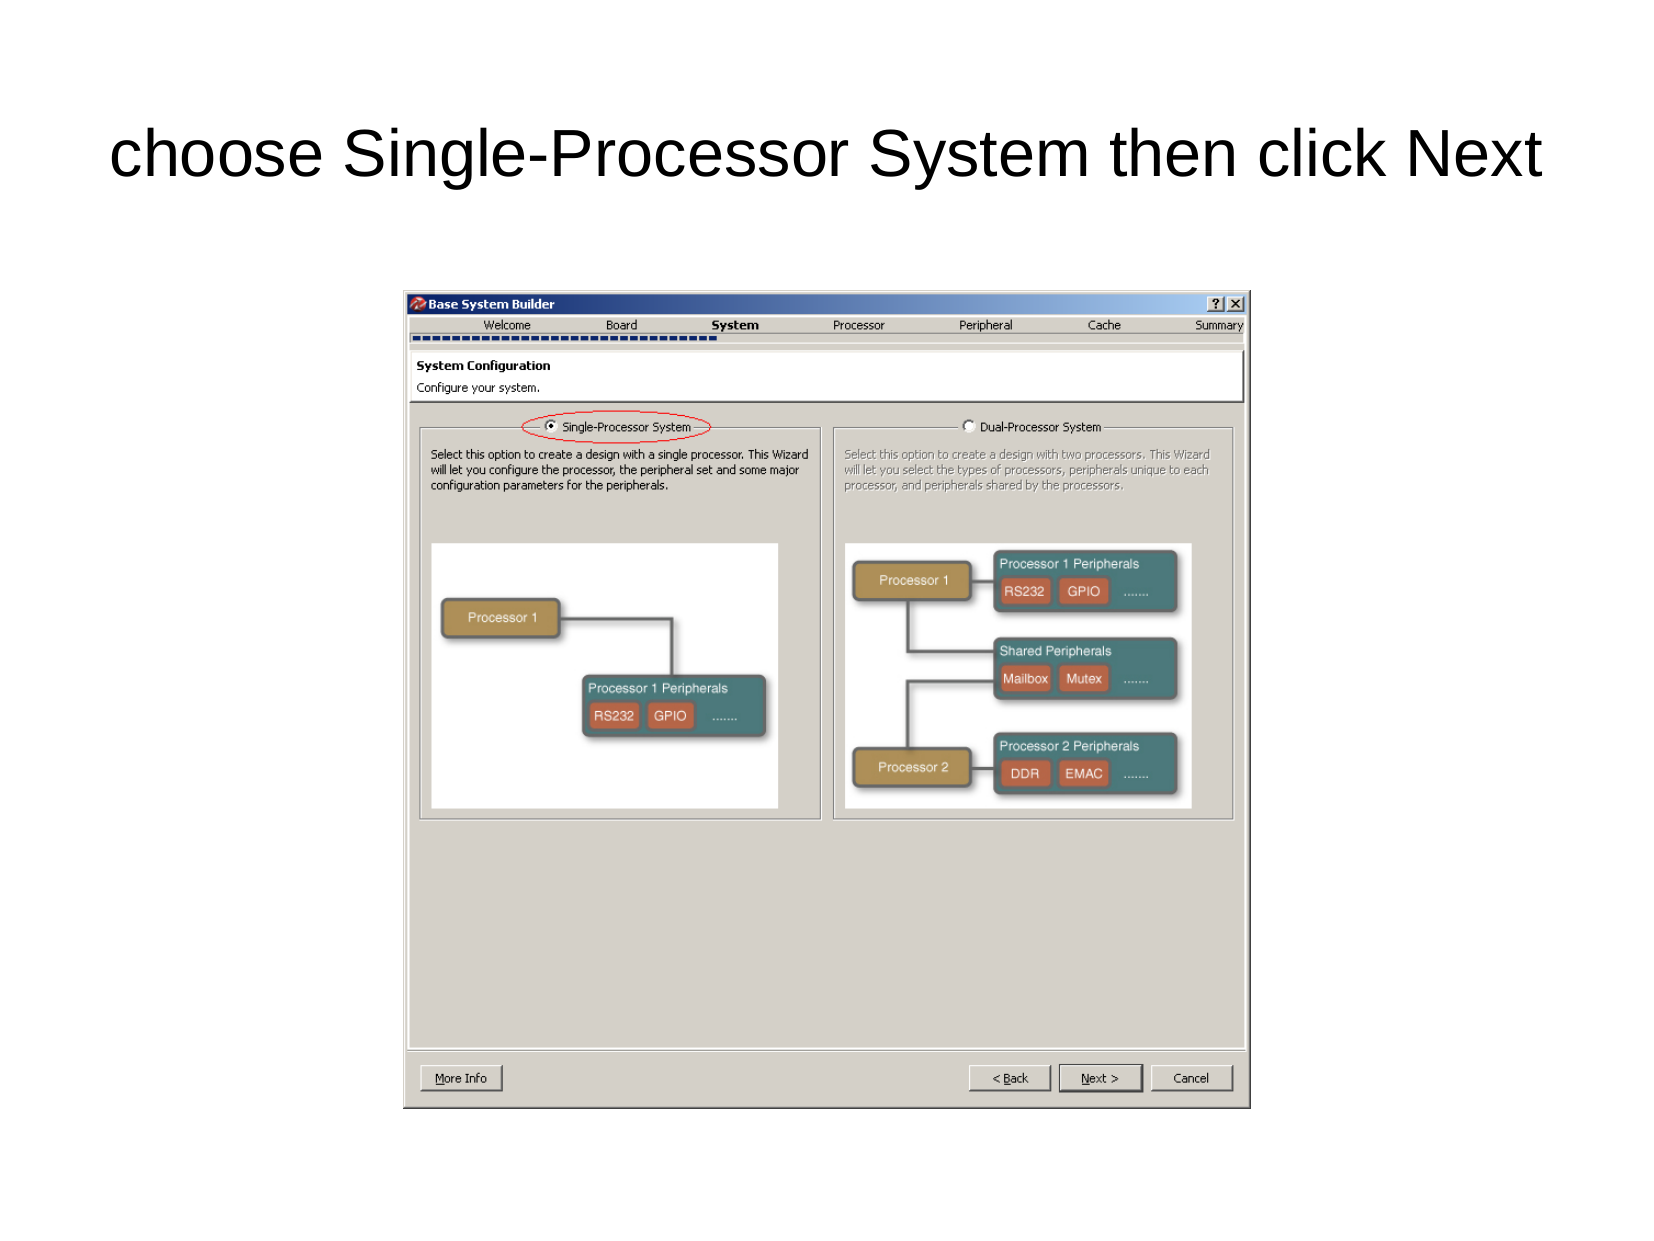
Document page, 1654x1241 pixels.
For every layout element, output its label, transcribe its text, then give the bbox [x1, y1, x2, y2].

title choose Single-Processor System then click Next [82, 49, 1571, 257]
picture [403, 290, 1251, 1109]
